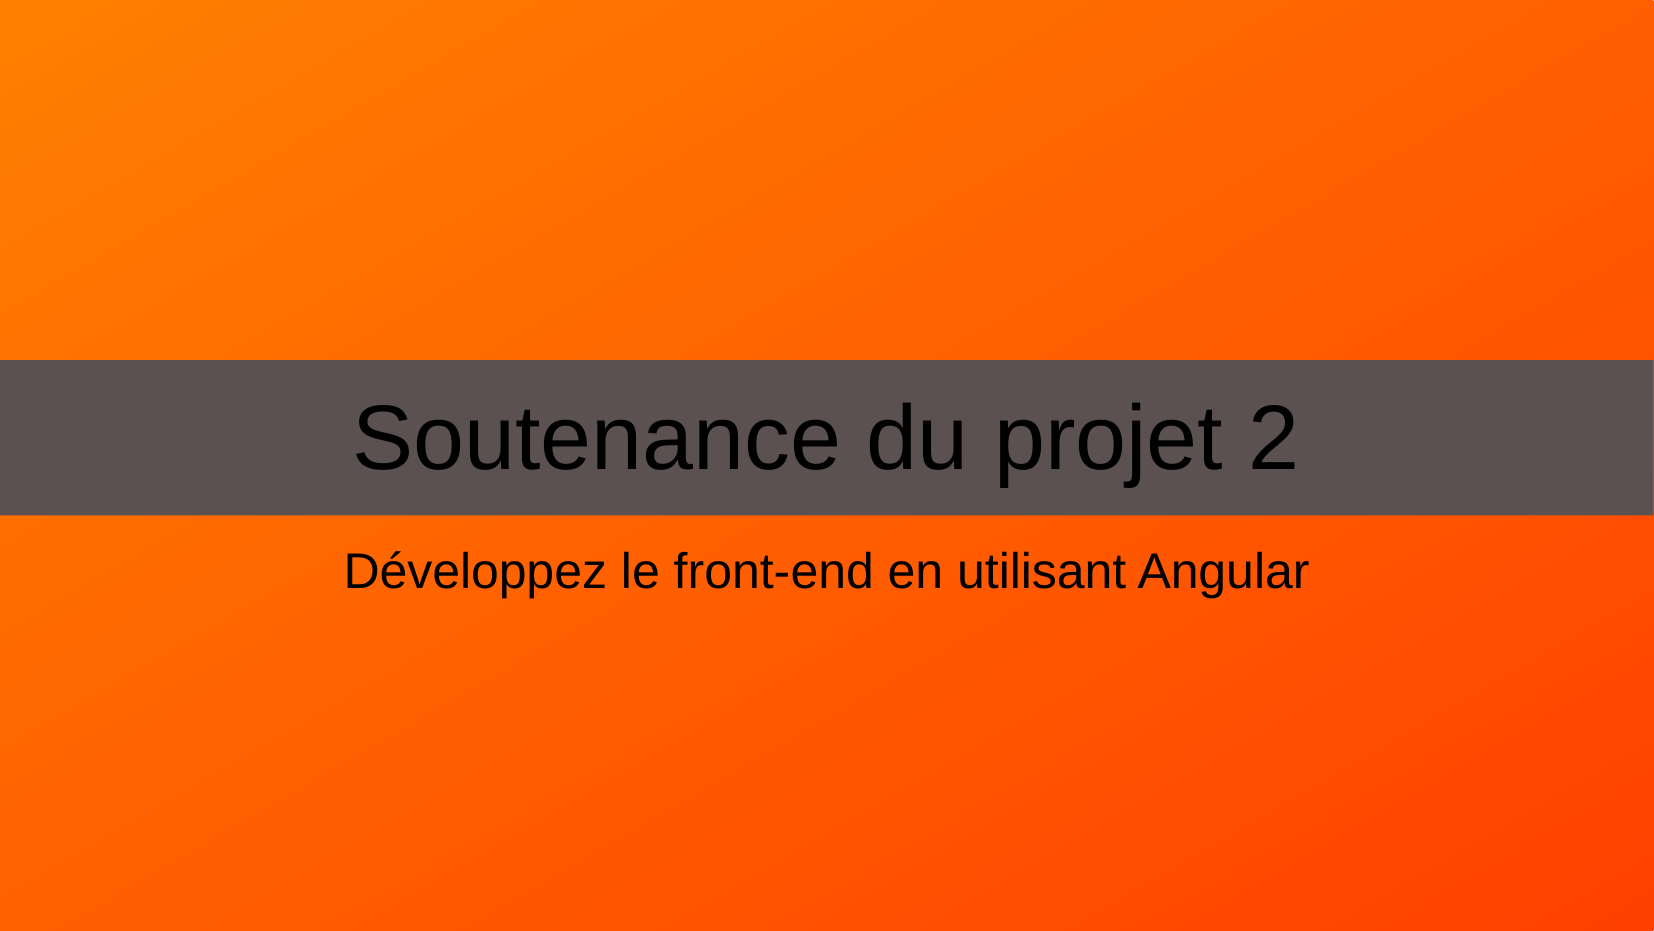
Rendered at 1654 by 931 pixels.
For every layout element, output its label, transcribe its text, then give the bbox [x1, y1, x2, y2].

title Soutenance du projet 2 [0, 360, 1654, 516]
list Développez le front-end en utilisant Angular [82, 515, 1571, 656]
